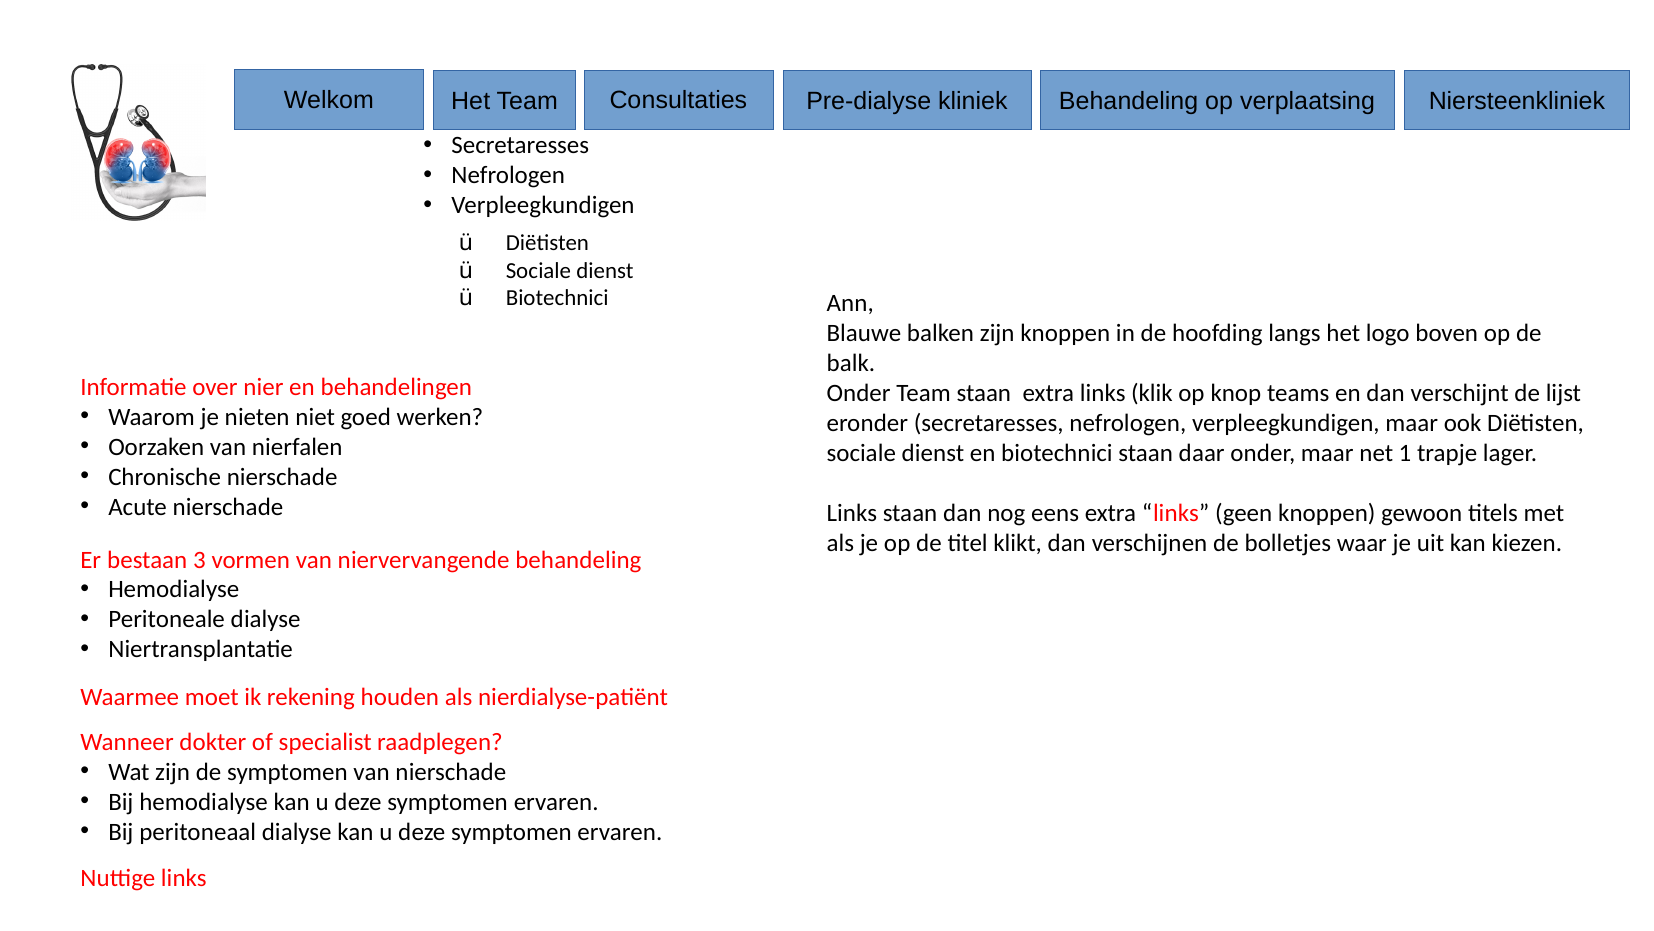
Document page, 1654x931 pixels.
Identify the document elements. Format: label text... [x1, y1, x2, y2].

text_box Diëtisten Sociale dienst Biotechnici [443, 220, 751, 319]
text_box Waarmee moet ik rekening houden als nierdialyse-patiënt [65, 672, 730, 718]
text_box Consultaties [584, 70, 774, 130]
text_box Er bestaan 3 vormen van niervervangende behandeling Hemodialyse Peritoneale dialyse Niertransplantatie [65, 535, 677, 672]
text_box Pre-dialyse kliniek [783, 70, 1032, 130]
text_box Welkom [234, 69, 424, 130]
picture [71, 64, 206, 221]
text_box Wanneer dokter of specialist raadplegen? Wat zijn de symptomen van nierschade Bij hemodialyse kan u deze symptomen ervaren. Bij peritoneaal dialyse kan u deze symptomen ervaren. [65, 717, 707, 900]
text_box Het Team [433, 70, 576, 121]
text_box Behandeling op verplaatsing [1040, 70, 1395, 130]
text_box Ann, Blauwe balken zijn knoppen in de hoofding langs het logo boven op de balk. Onder Team staan extra links (klik op knop teams en dan verschijnt de lijst eronder (secretaresses, nefrologen, verpleegkundigen, maar ook Diëtisten, sociale dienst en biotechnici staan daar onder, maar net 1 trapje lager. Links staan dan nog eens extra “links” (geen knoppen) gewoon titels met als je op de titel klikt, dan verschijnen de bolletjes waar je uit kan kiezen. [811, 279, 1603, 568]
text_box Nuttige links [65, 854, 564, 900]
text_box Niersteenkliniek [1404, 70, 1630, 130]
text_box Informatie over nier en behandelingen Waarom je nieten niet goed werken? Oorzaken van nierfalen Chronische nierschade Acute nierschade [65, 362, 593, 535]
text_box Secretaresses Nefrologen Verpleegkundigen [408, 121, 677, 228]
